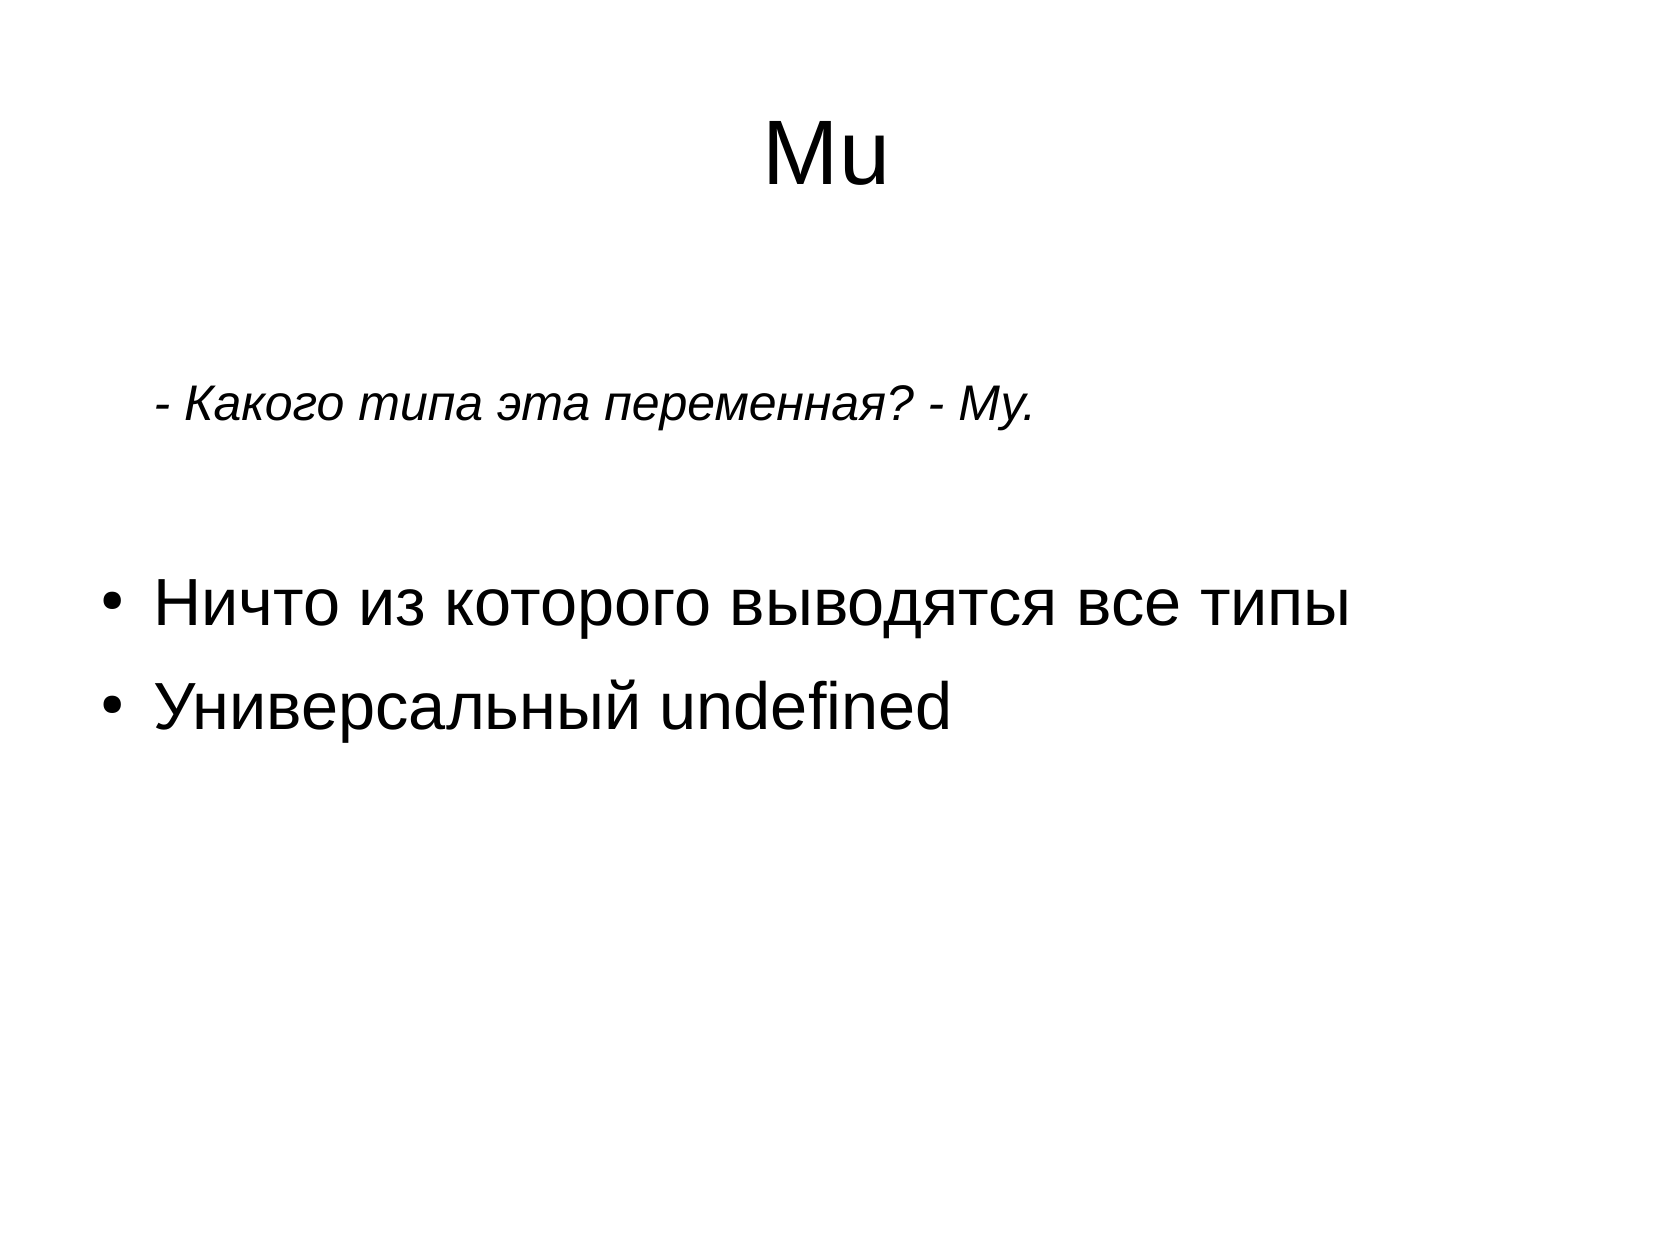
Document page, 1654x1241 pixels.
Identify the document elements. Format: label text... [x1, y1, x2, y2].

list - Какого типа эта переменная? - Му. Ничто из которого выводятся все типы Универсальный undefined [82, 290, 1571, 1109]
title Mu [82, 49, 1571, 257]
